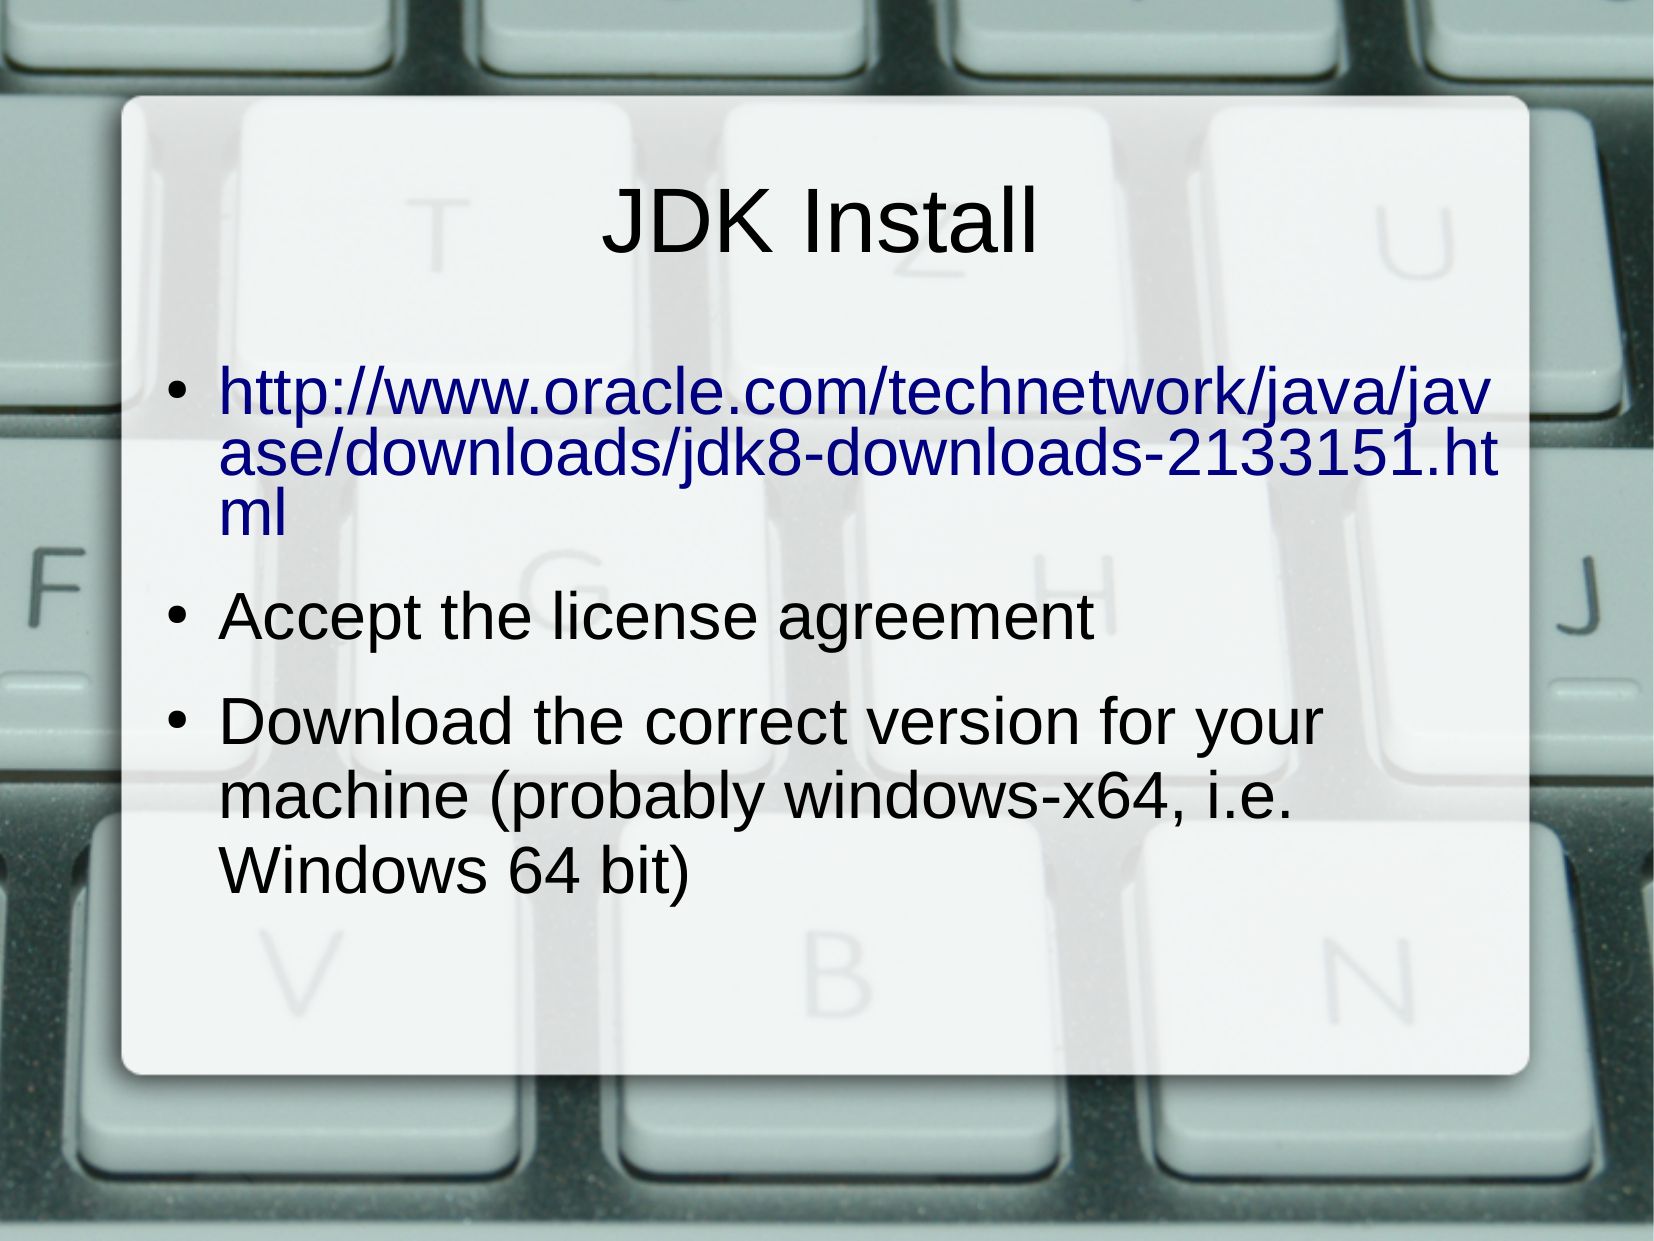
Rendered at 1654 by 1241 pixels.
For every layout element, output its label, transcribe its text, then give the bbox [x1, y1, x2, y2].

title JDK Install [135, 117, 1506, 325]
picture [0, 0, 1654, 1241]
list http://www.oracle.com/technetwork/java/javase/downloads/jdk8-downloads-2133151.html Accept the license agreement Download the correct version for your machine (probably windows-x64, i.e. Windows 64 bit) [147, 354, 1506, 1063]
